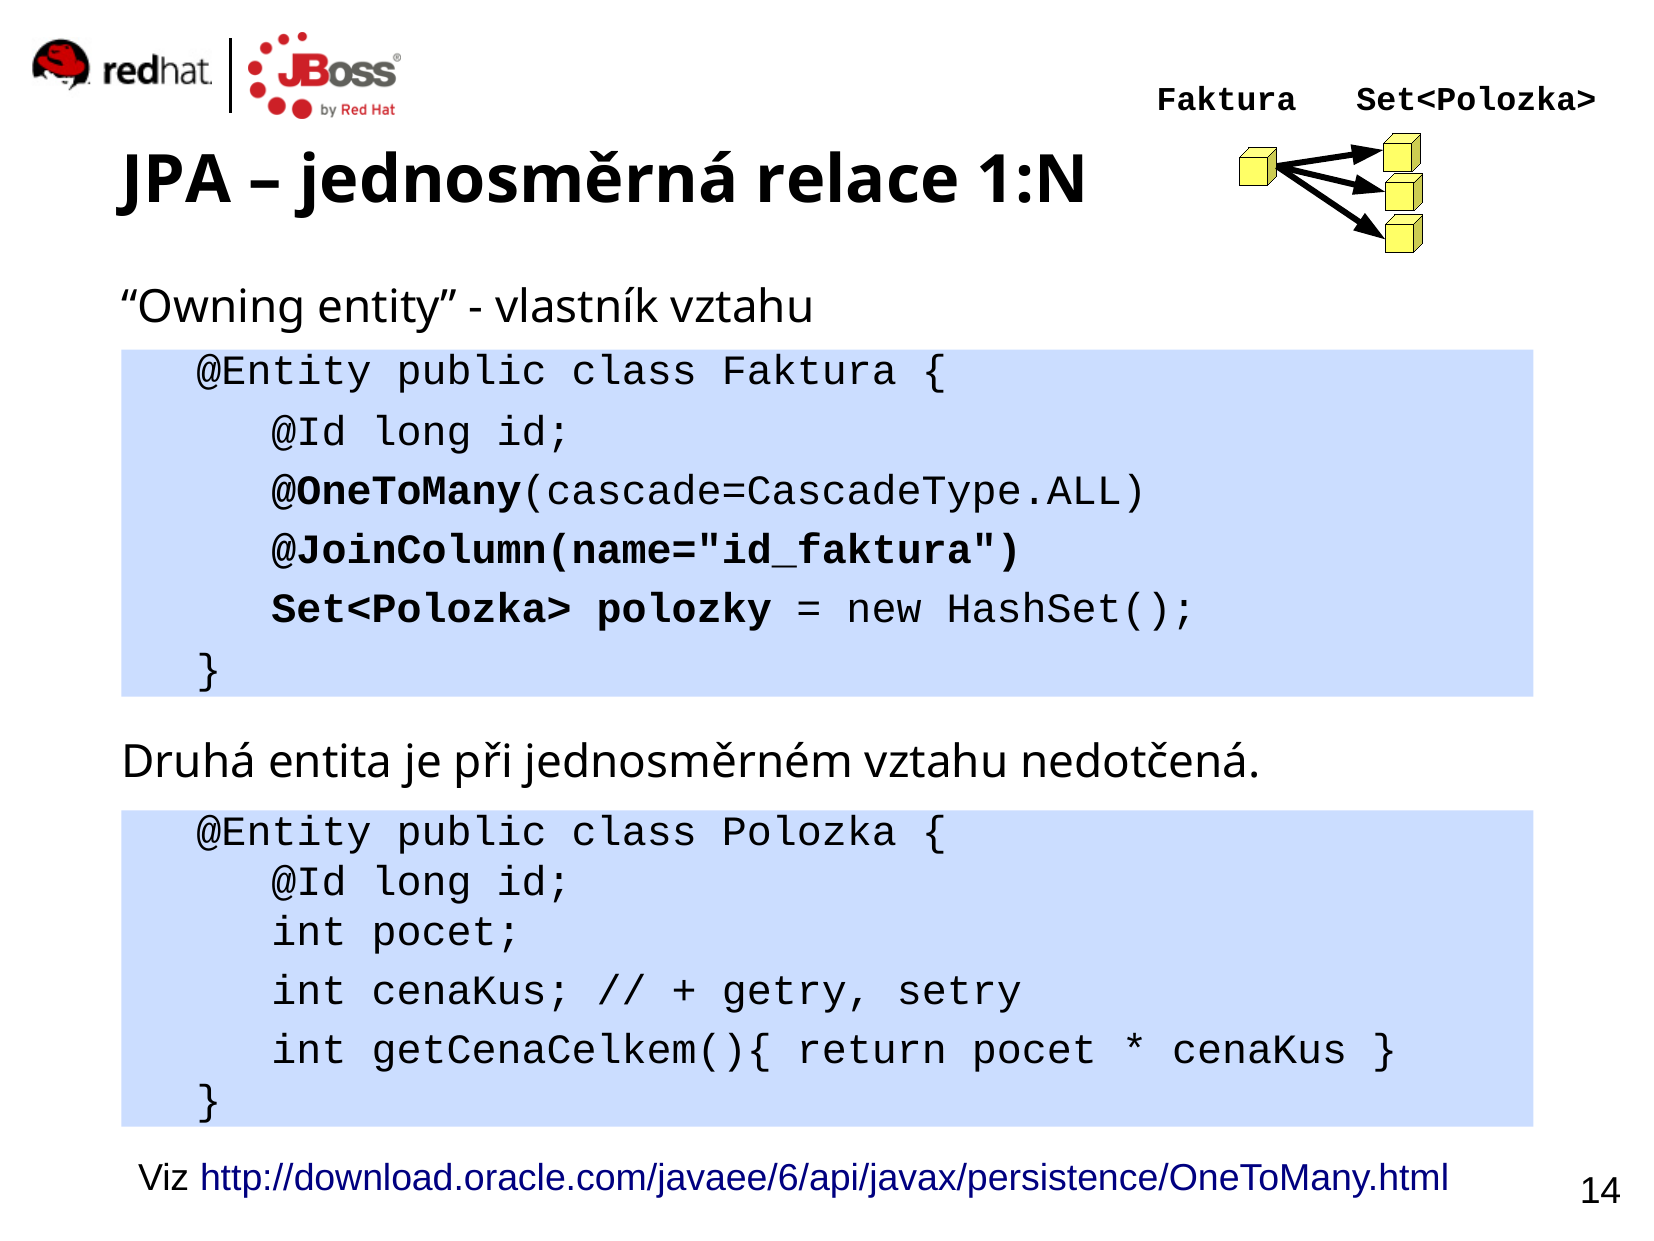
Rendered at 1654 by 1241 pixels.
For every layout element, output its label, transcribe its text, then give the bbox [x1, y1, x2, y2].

list @Entity public class Faktura { @Id long id; @OneToMany(cascade=CascadeType.ALL) @JoinColumn(name="id_faktura") Set<Polozka> polozky = new HashSet(); } [121, 349, 1534, 697]
text_box Faktura Set<Polozka> [1141, 75, 1612, 128]
text_box [1385, 214, 1423, 253]
text_box [1383, 133, 1421, 172]
picture [248, 32, 401, 80]
list “Owning entity” - vlastník vztahu [121, 273, 1534, 342]
title JPA – jednosměrná relace 1:N [121, 80, 1534, 273]
text_box [1239, 147, 1277, 186]
text_box [1385, 173, 1423, 211]
list @Entity public class Polozka { @Id long id; int pocet; int cenaKus; // + getry, setry int getCenaCelkem(){ return pocet * cenaKus } } [121, 810, 1534, 1127]
list Druhá entita je při jednosměrném vztahu nedotčená. [121, 728, 1534, 797]
picture [31, 37, 212, 98]
text_box Viz http://download.oracle.com/javaee/6/api/javax/persistence/OneToMany.html [123, 1149, 1463, 1206]
